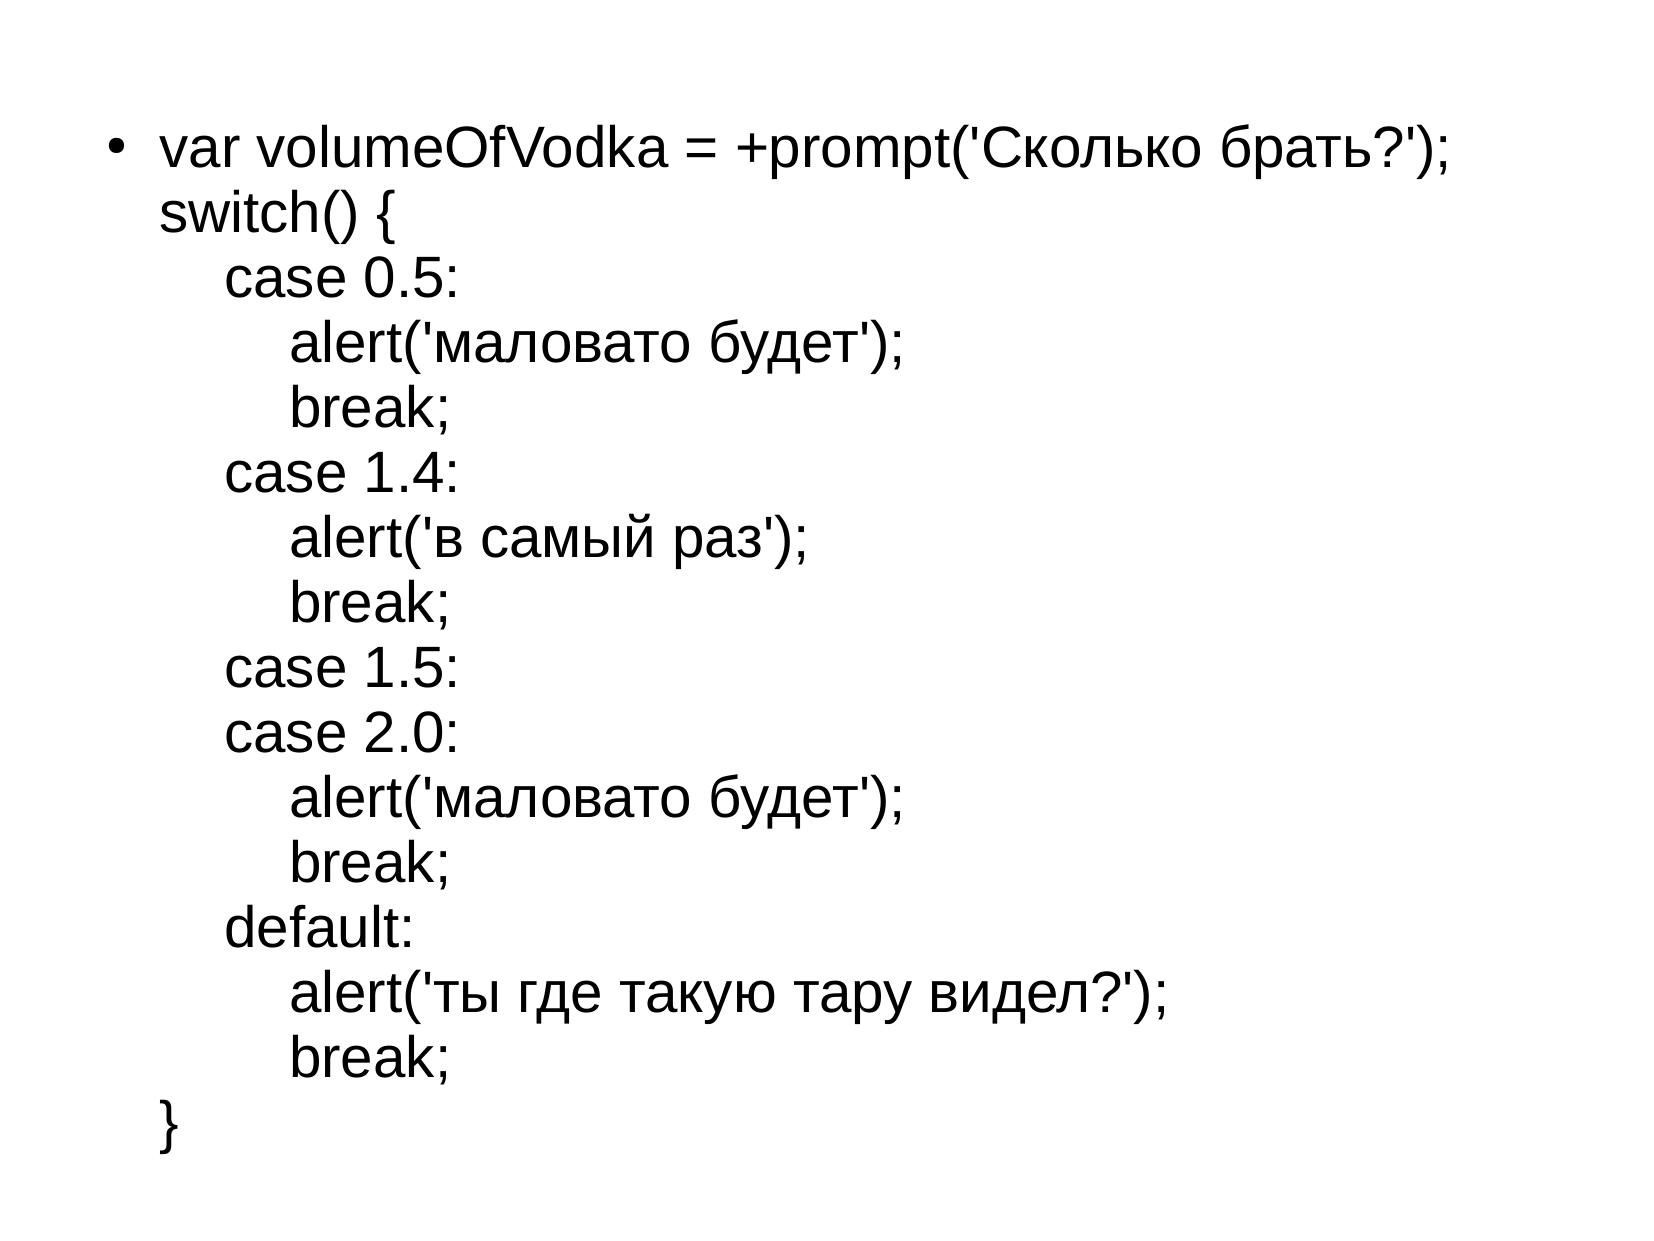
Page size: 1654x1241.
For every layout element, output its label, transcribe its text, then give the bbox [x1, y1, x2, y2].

list var volumeOfVodka = +prompt('Сколько брать?'); switch() { case 0.5: alert('маловато будет'); break; case 1.4: alert('в самый раз'); break; case 1.5: case 2.0: alert('маловато будет'); break; default: alert('ты где такую тару видел?'); break; } [88, 114, 1577, 1152]
